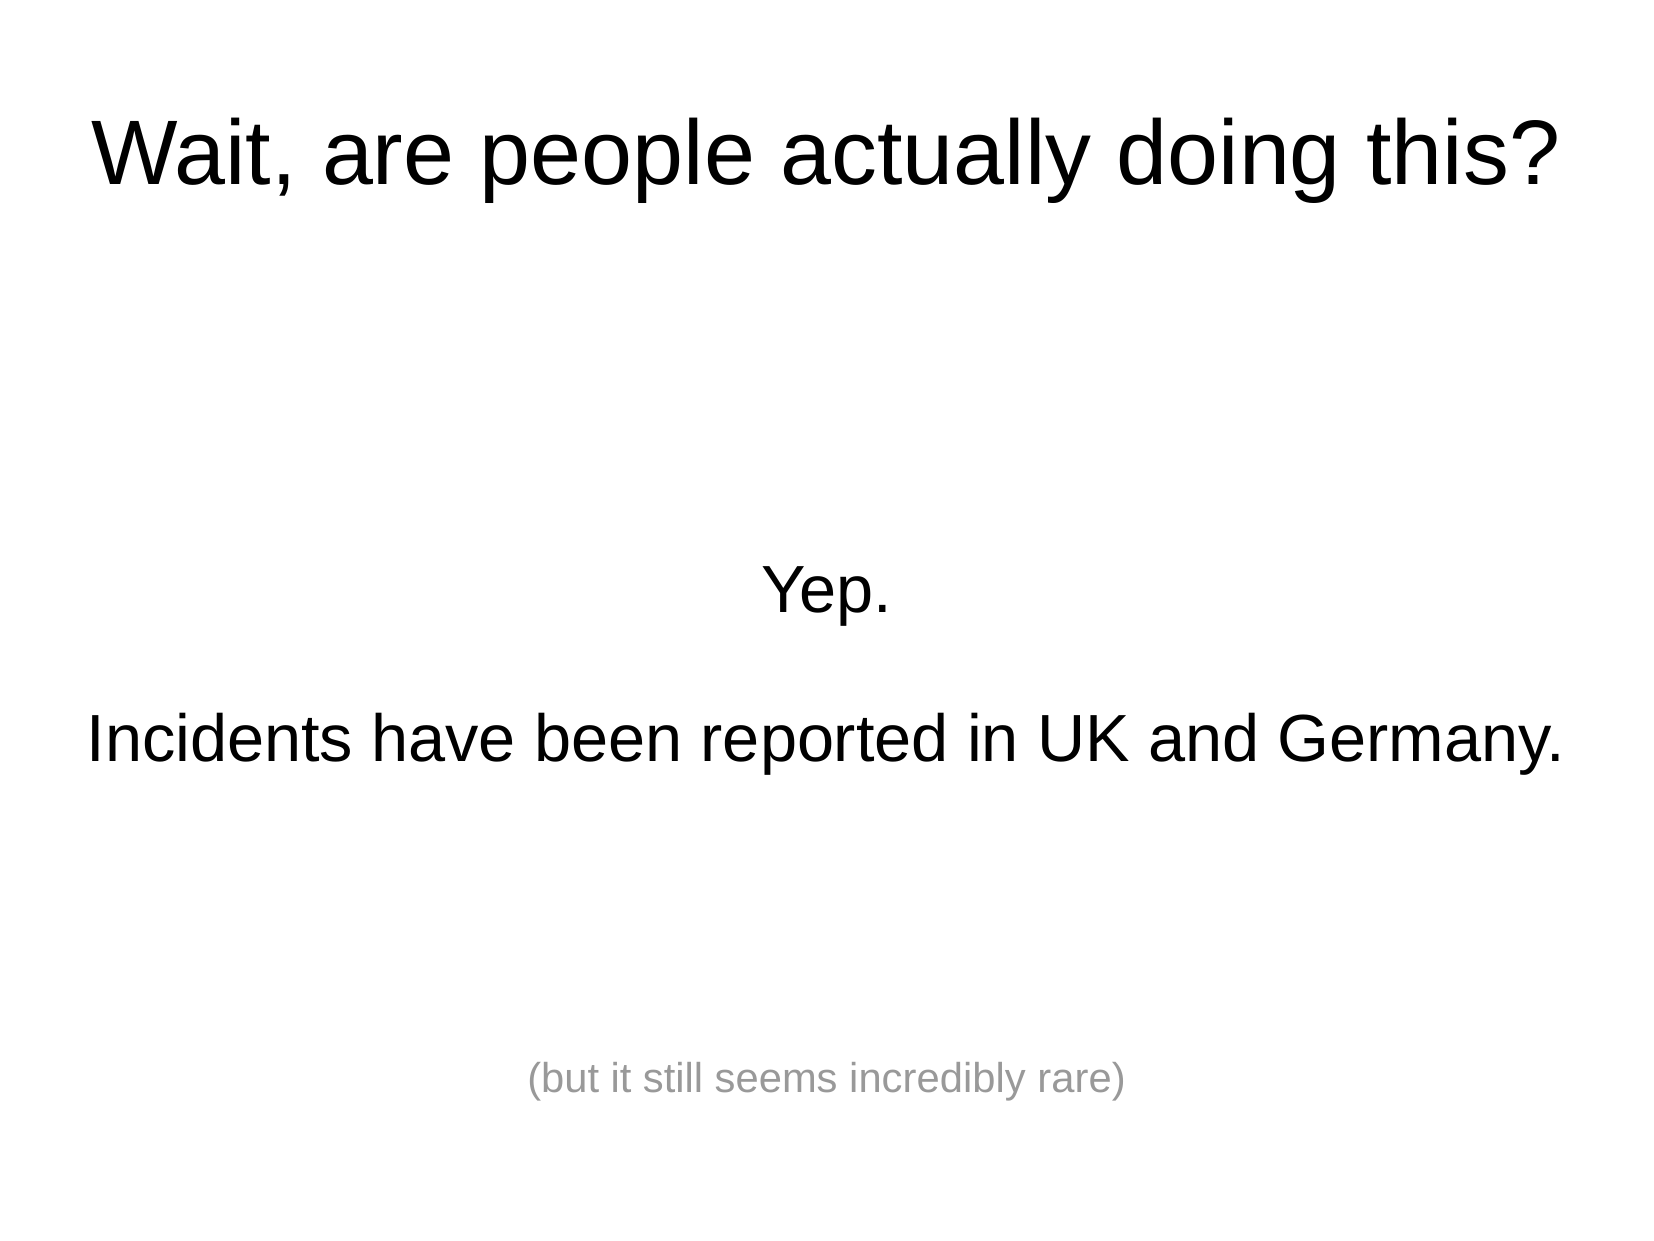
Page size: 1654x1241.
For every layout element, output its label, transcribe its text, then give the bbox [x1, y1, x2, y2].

subtitle Yep. Incidents have been reported in UK and Germany. (but it still seems incredibly rare) [82, 501, 1571, 1152]
title Wait, are people actually doing this? [82, 49, 1571, 257]
